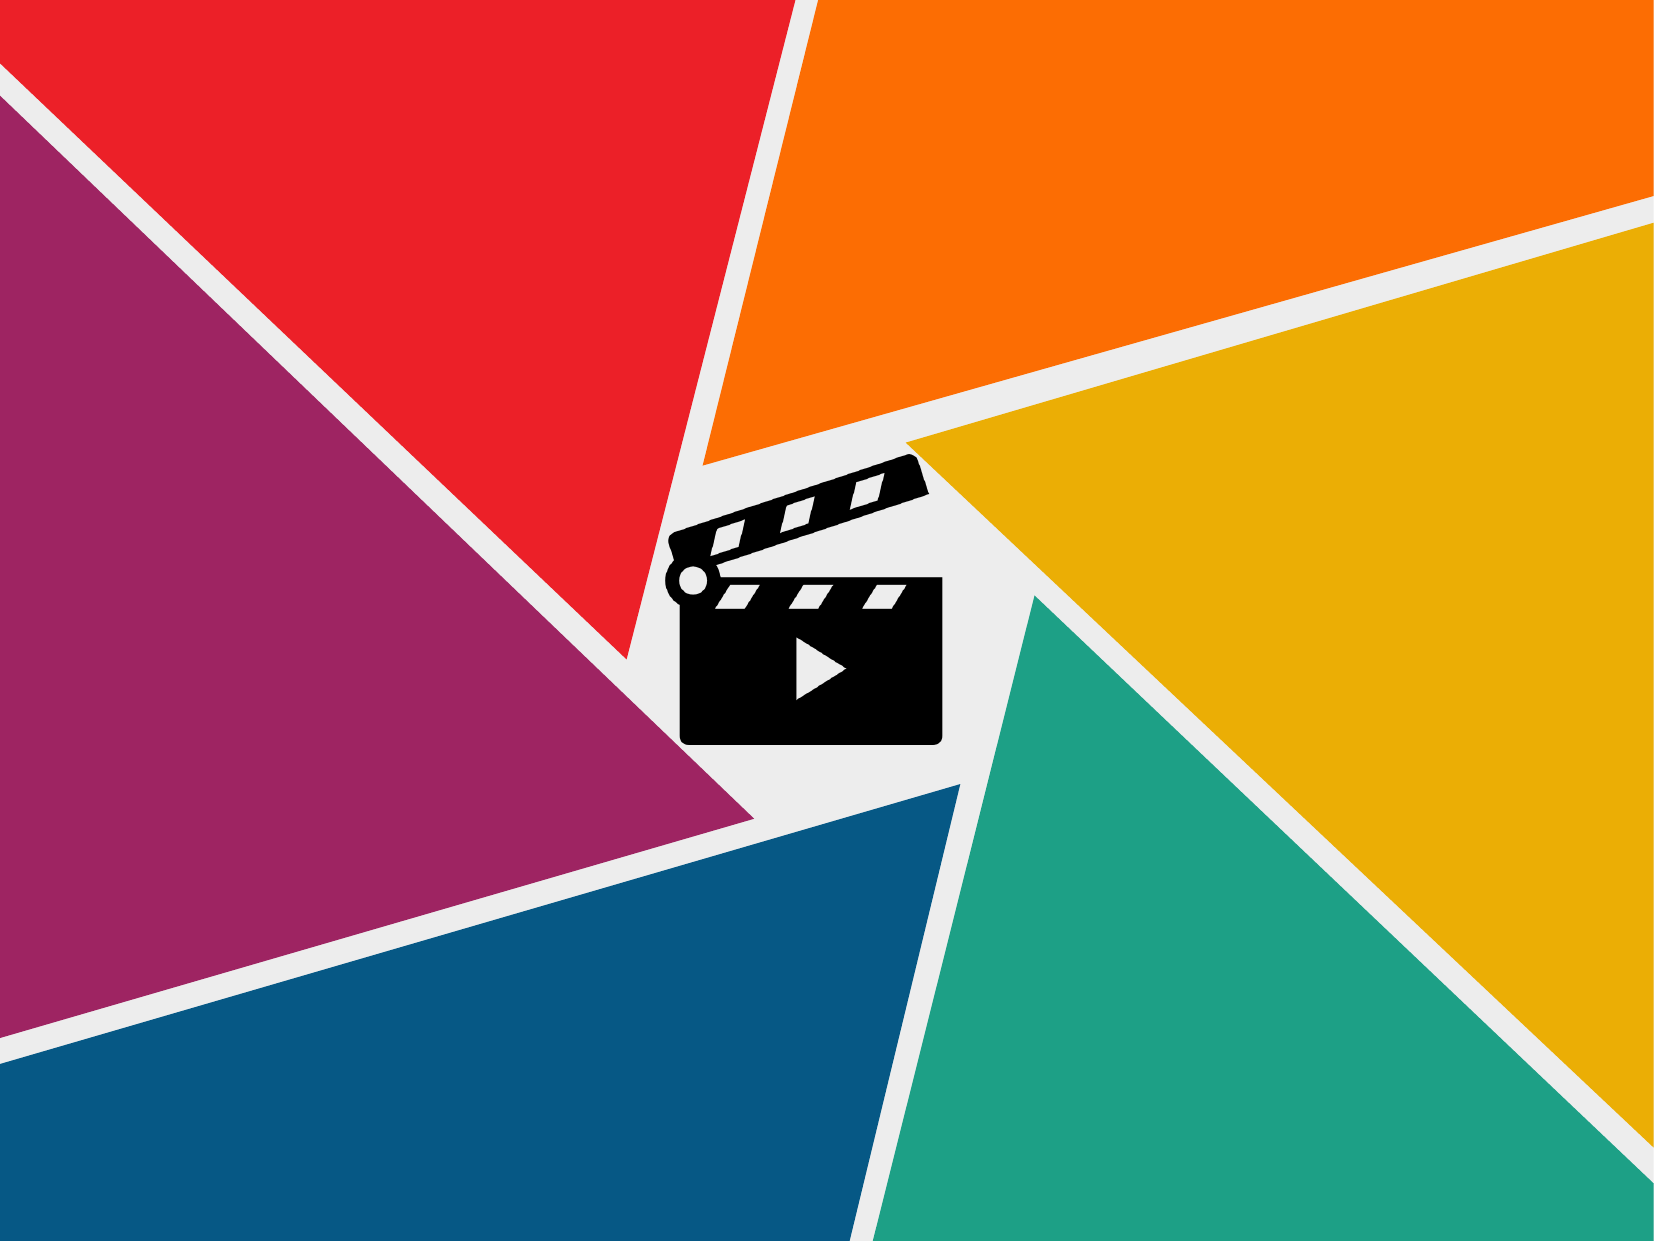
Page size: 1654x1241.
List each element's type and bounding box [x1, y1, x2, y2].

picture [658, 454, 949, 745]
